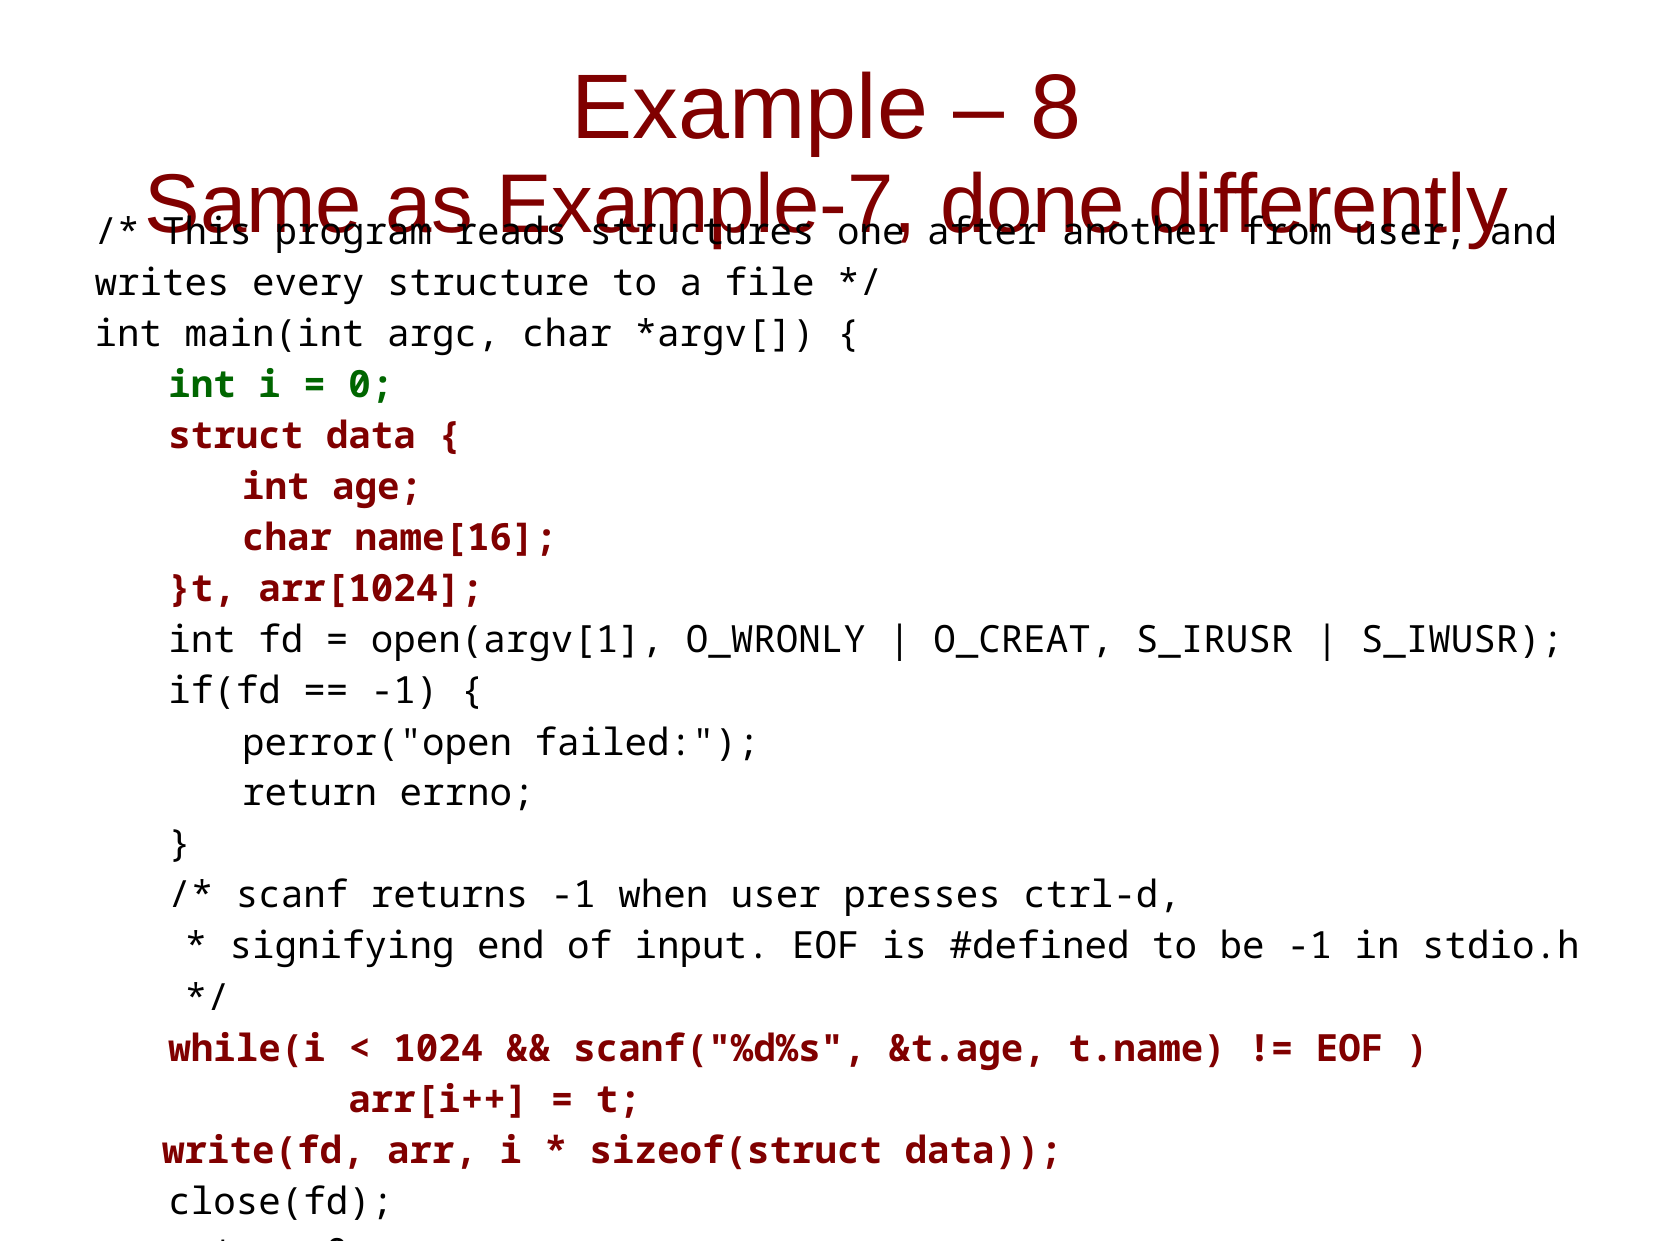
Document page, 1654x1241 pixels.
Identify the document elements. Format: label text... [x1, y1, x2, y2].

title Example – 8 Same as Example-7, done differently [82, 49, 1571, 257]
subtitle /* This program reads structures one after another from user, and writes every structure to a file */ int main(int argc, char *argv[]) { int i = 0; struct data { int age; char name[16]; }t, arr[1024]; int fd = open(argv[1], O_WRONLY | O_CREAT, S_IRUSR | S_IWUSR); if(fd == -1) { perror("open failed:"); return errno; } /* scanf returns -1 when user presses ctrl-d, * signifying end of input. EOF is #defined to be -1 in stdio.h */ while(i < 1024 && scanf("%d%s", &t.age, t.name) != EOF ) arr[i++] = t; write(fd, arr, i * sizeof(struct data)); close(fd); return 0; } [94, 229, 1583, 1241]
